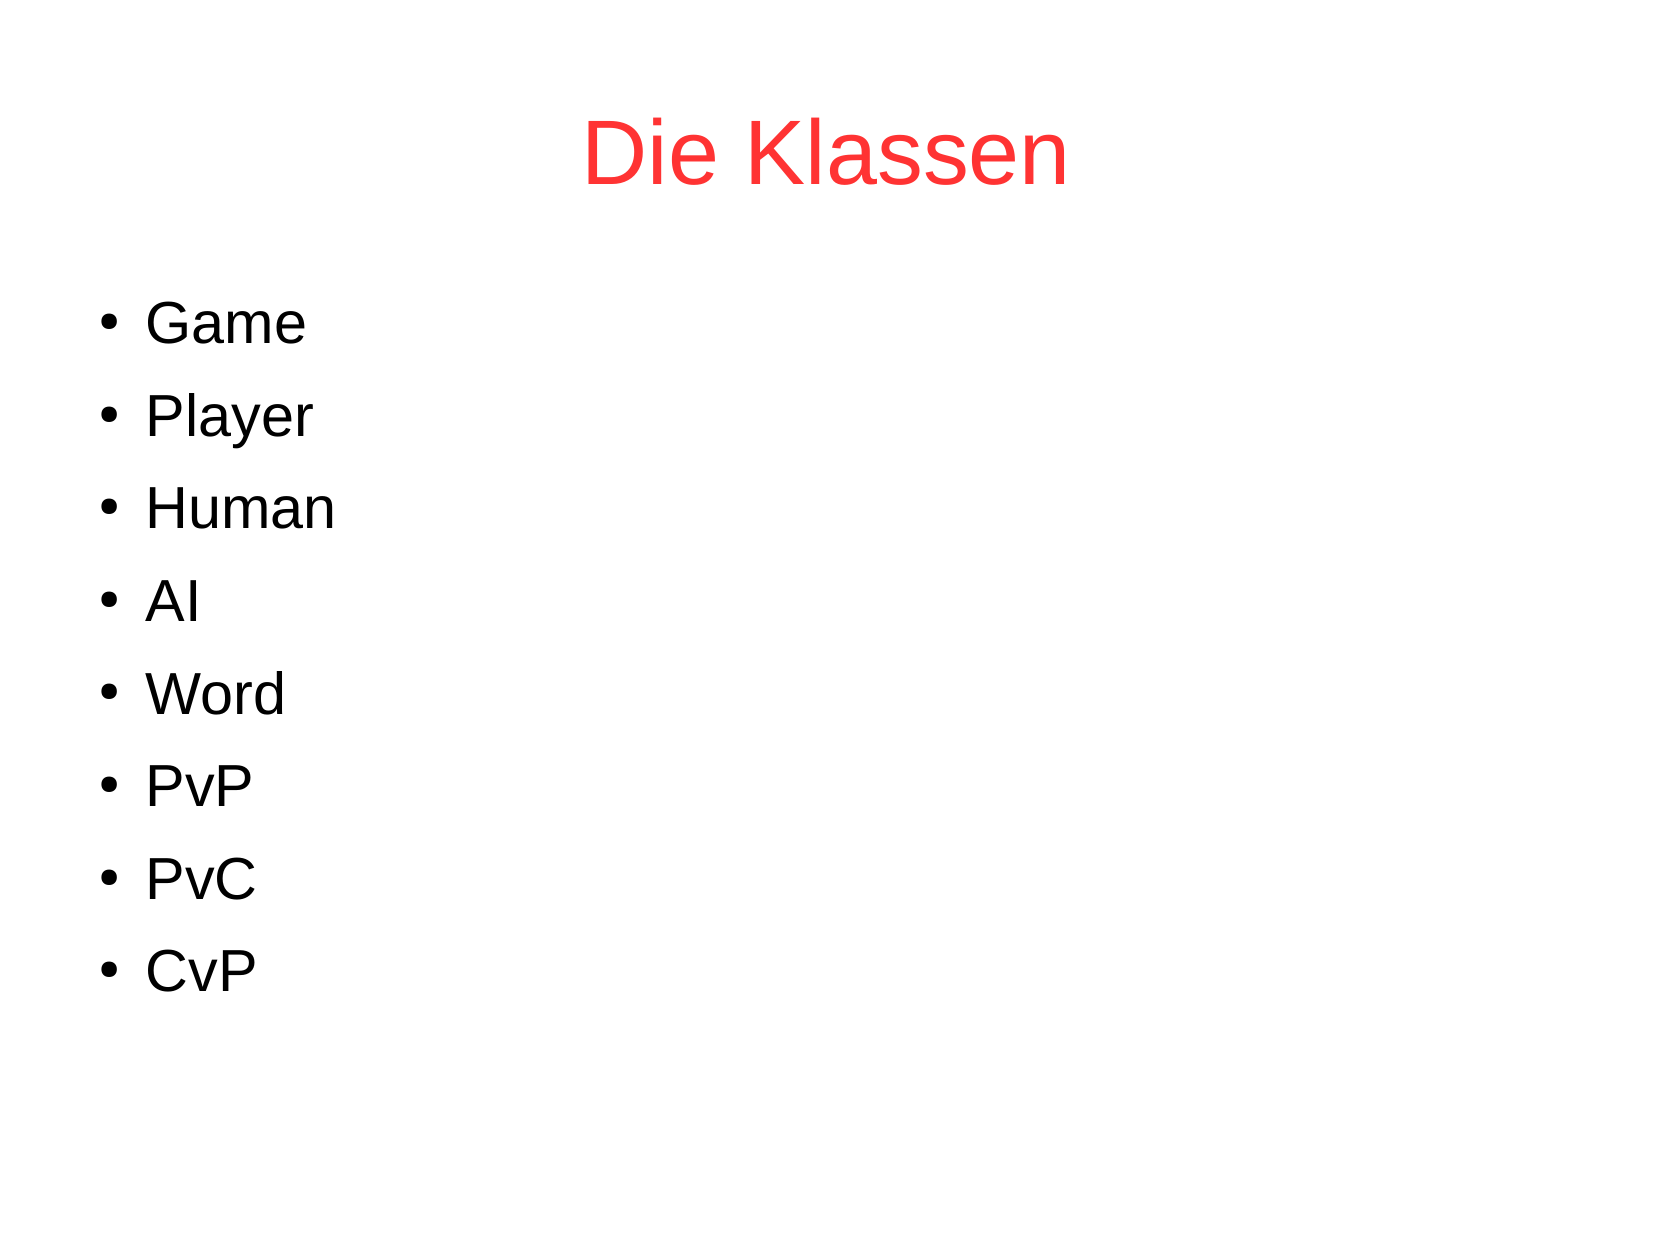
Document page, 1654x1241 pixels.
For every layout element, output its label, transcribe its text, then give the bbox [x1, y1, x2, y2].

title Die Klassen [82, 49, 1571, 257]
list Game Player Human AI Word PvP PvC CvP [82, 290, 1571, 1010]
